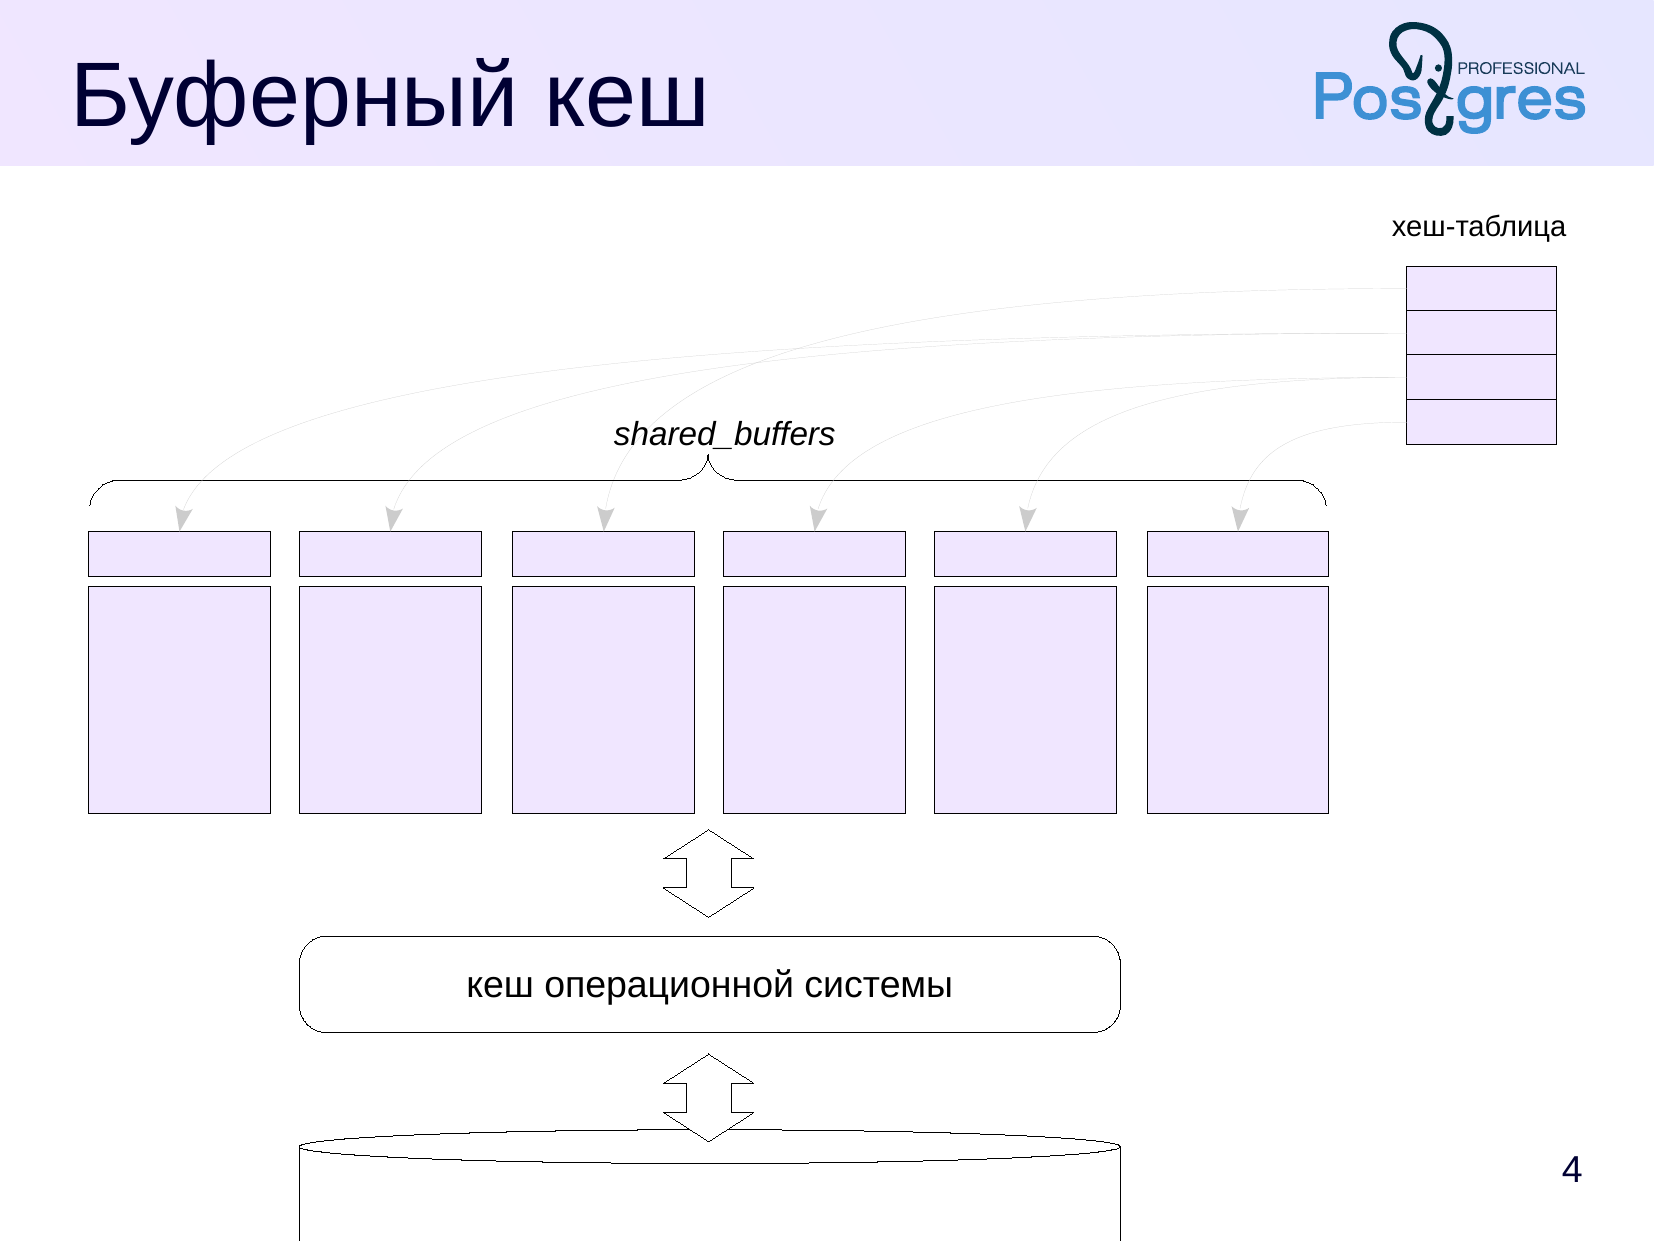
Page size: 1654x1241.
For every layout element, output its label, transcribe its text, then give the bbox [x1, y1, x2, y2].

text_box shared_buffers [562, 408, 859, 460]
text_box [723, 531, 906, 577]
text_box [934, 531, 1117, 577]
text_box [663, 829, 754, 918]
text_box кеш операционной системы [299, 936, 1121, 1033]
text_box [299, 586, 482, 814]
text_box [1406, 266, 1557, 445]
text_box [1147, 586, 1329, 814]
text_box [1147, 531, 1329, 577]
text_box [934, 586, 1117, 814]
text_box [512, 531, 695, 577]
text_box [512, 586, 695, 814]
text_box [88, 586, 271, 814]
text_box [663, 1053, 754, 1142]
text_box [723, 586, 906, 814]
title Буферный кеш [70, 43, 1241, 147]
text_box [299, 1148, 1121, 1241]
text_box хеш-таблица [1377, 202, 1582, 250]
text_box [299, 531, 482, 577]
text_box [88, 531, 271, 577]
